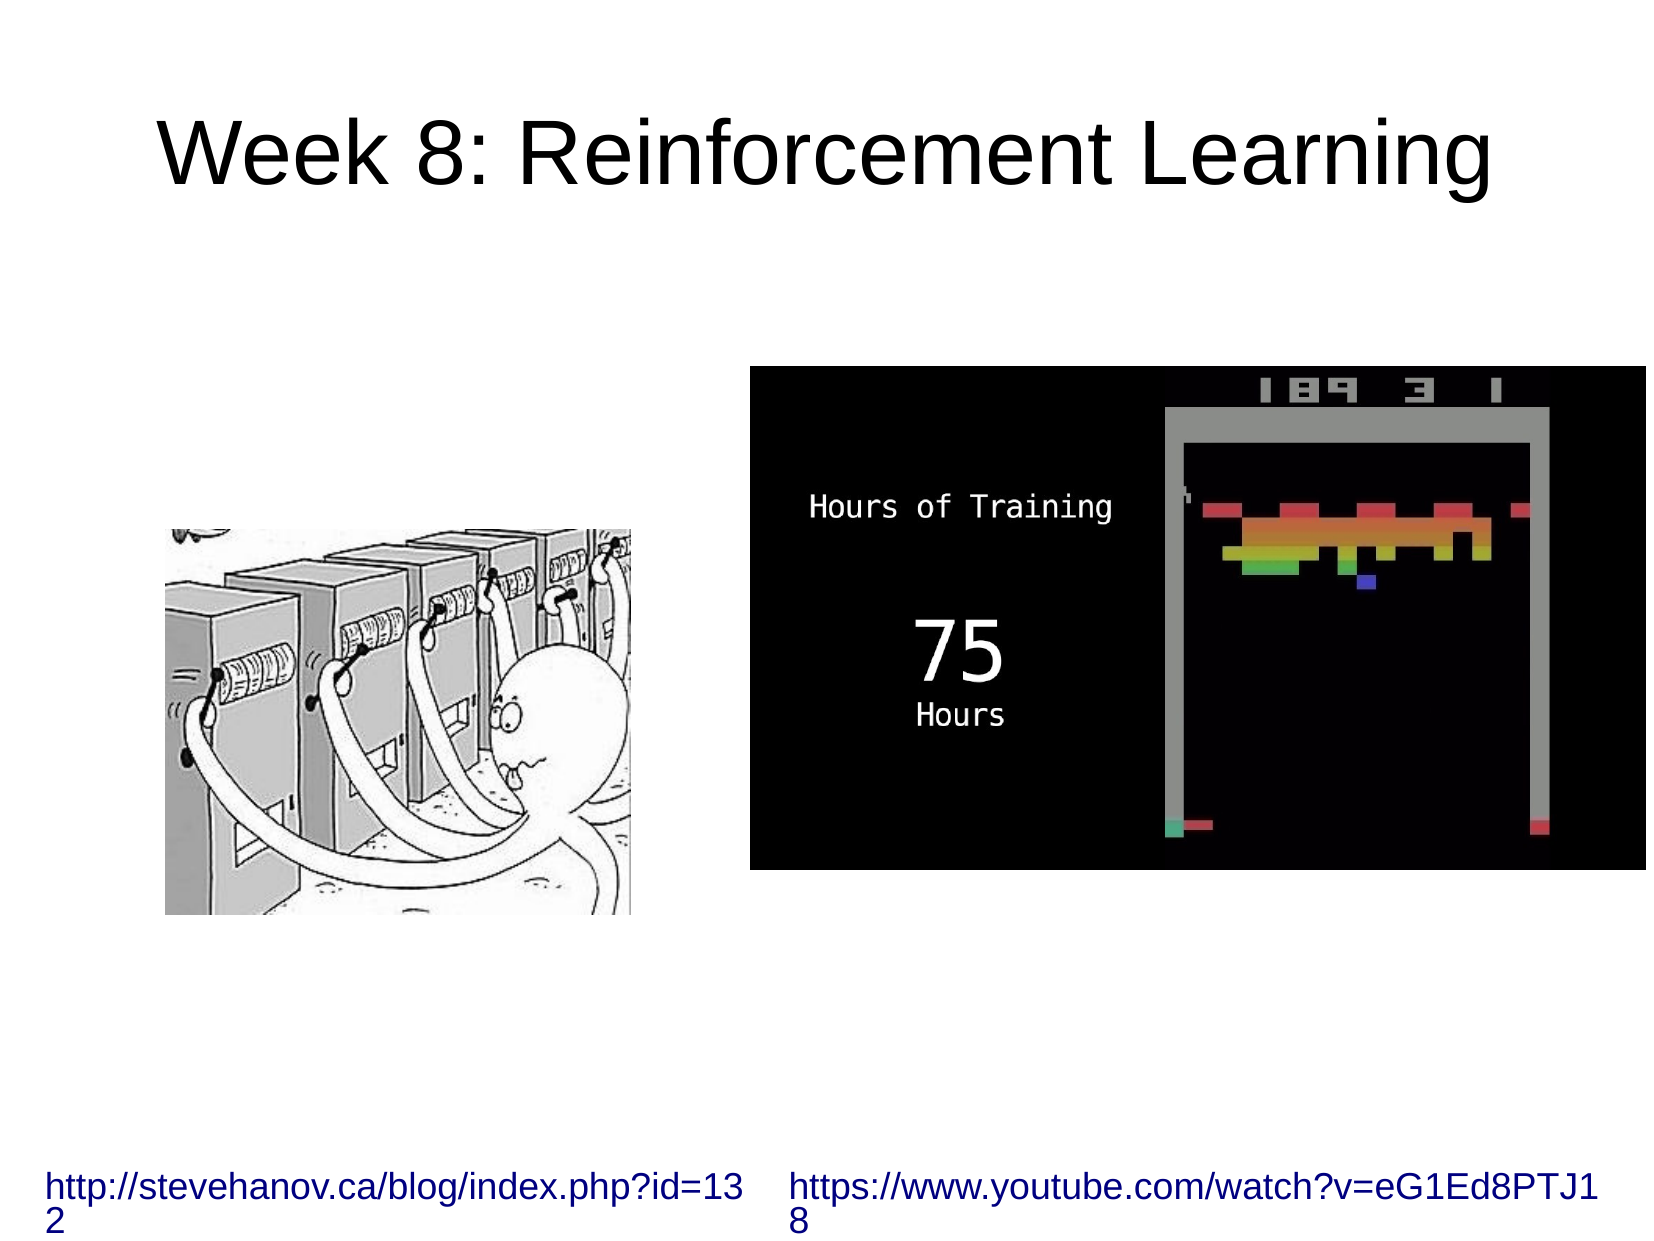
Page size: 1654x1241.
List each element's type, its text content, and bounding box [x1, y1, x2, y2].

picture [165, 529, 631, 916]
picture [750, 366, 1646, 871]
text_box http://stevehanov.ca/blog/index.php?id=132 [30, 1158, 780, 1216]
text_box https://www.youtube.com/watch?v=eG1Ed8PTJ18 [780, 1158, 1636, 1216]
title Week 8: Reinforcement Learning [82, 49, 1571, 257]
